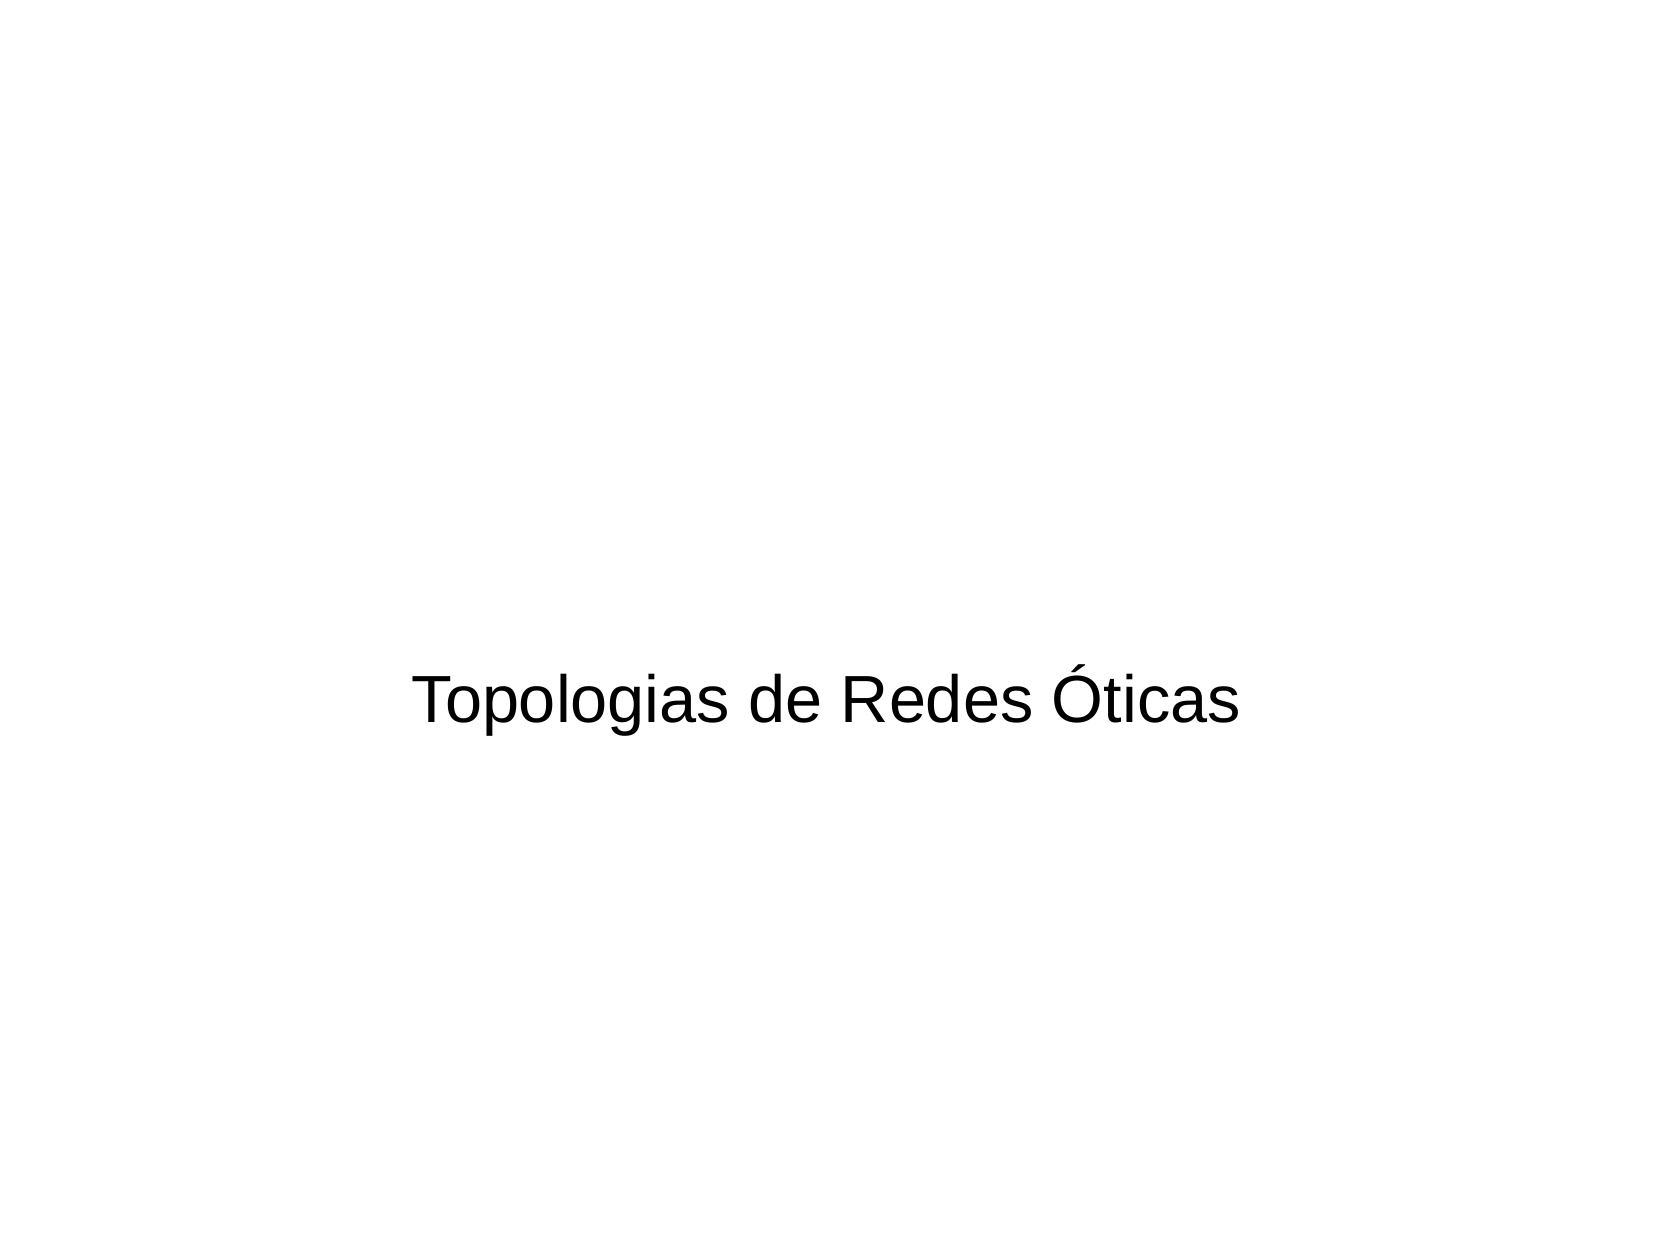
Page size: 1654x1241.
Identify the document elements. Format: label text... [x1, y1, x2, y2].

subtitle Topologias de Redes Óticas [82, 297, 1571, 1102]
